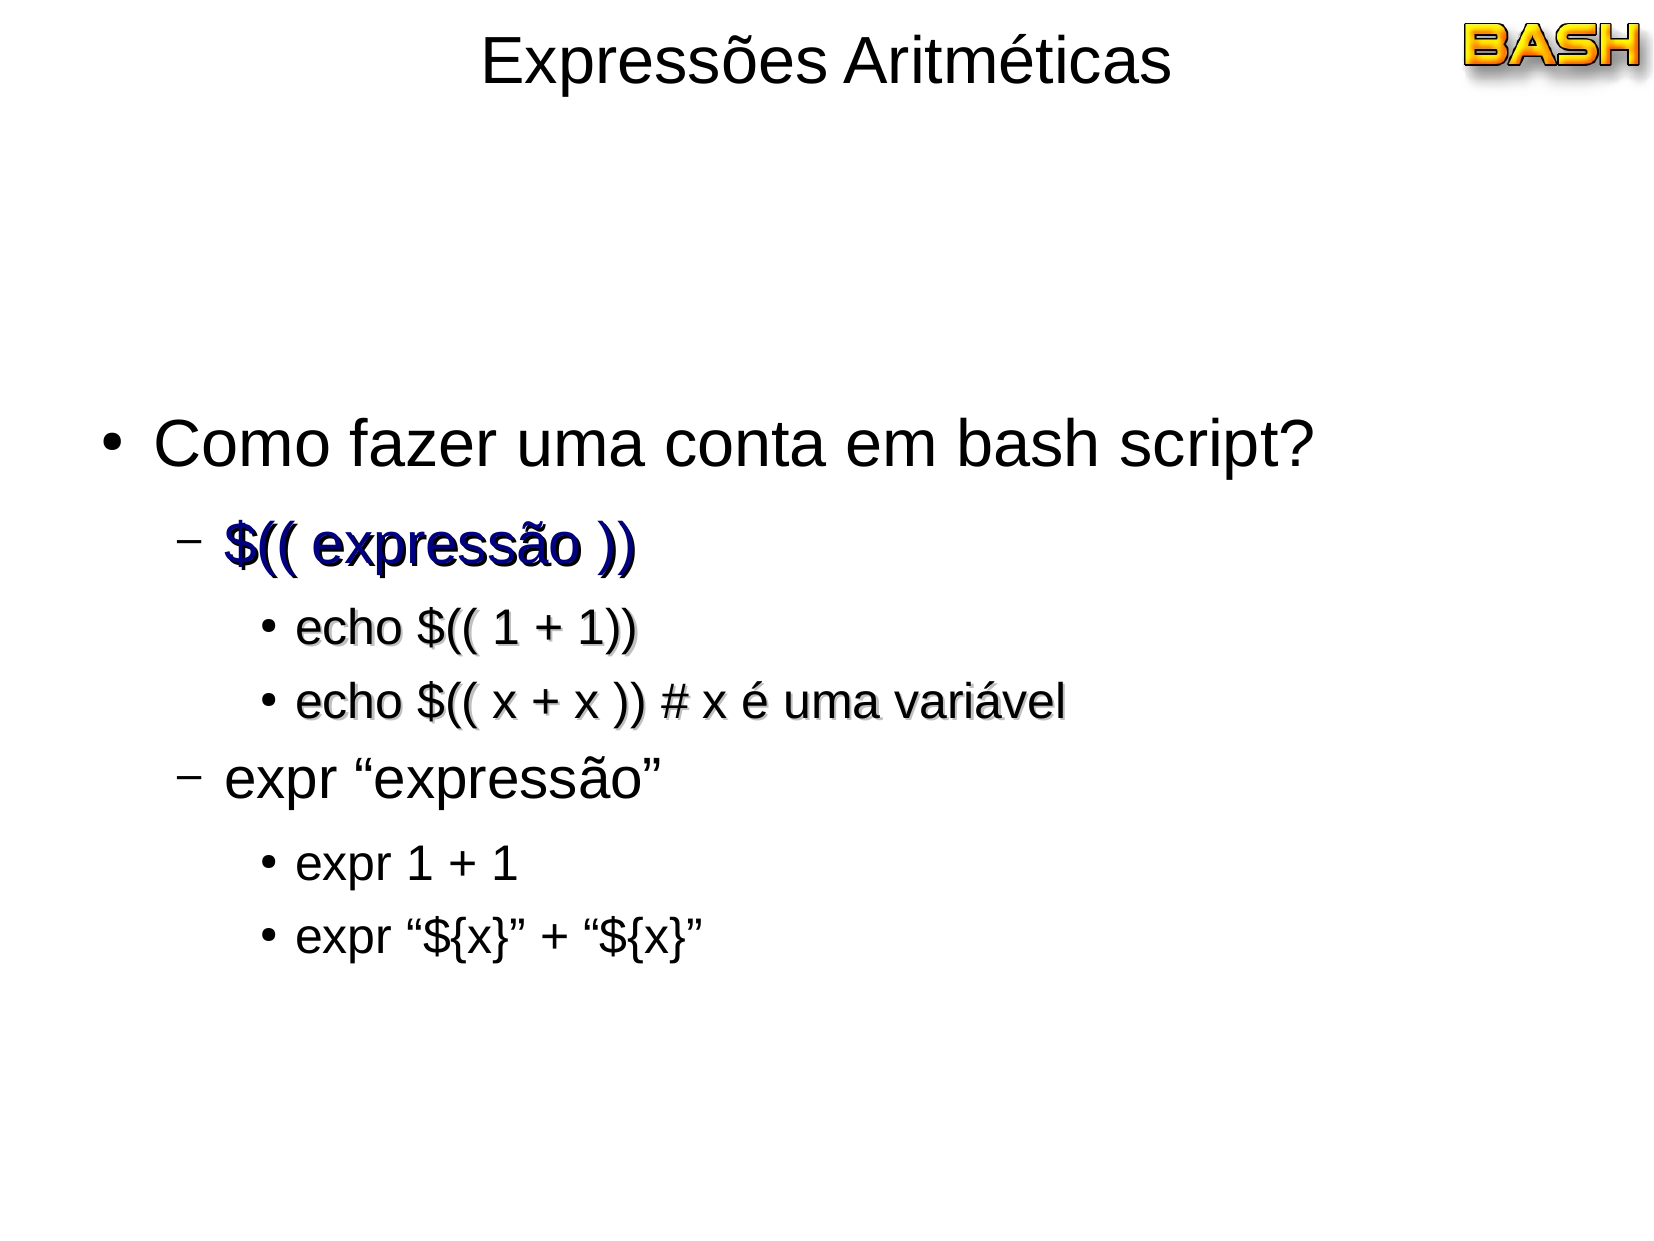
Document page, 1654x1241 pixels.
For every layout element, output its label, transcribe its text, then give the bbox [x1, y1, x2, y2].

list Como fazer uma conta em bash script? $(( expressão )) echo $(( 1 + 1)) echo $(( x + x )) # x é uma variável expr “expressão” expr 1 + 1 expr “${x}” + “${x}” [82, 406, 1571, 965]
title Expressões Aritméticas [82, 22, 1571, 98]
picture [1450, 0, 1654, 96]
